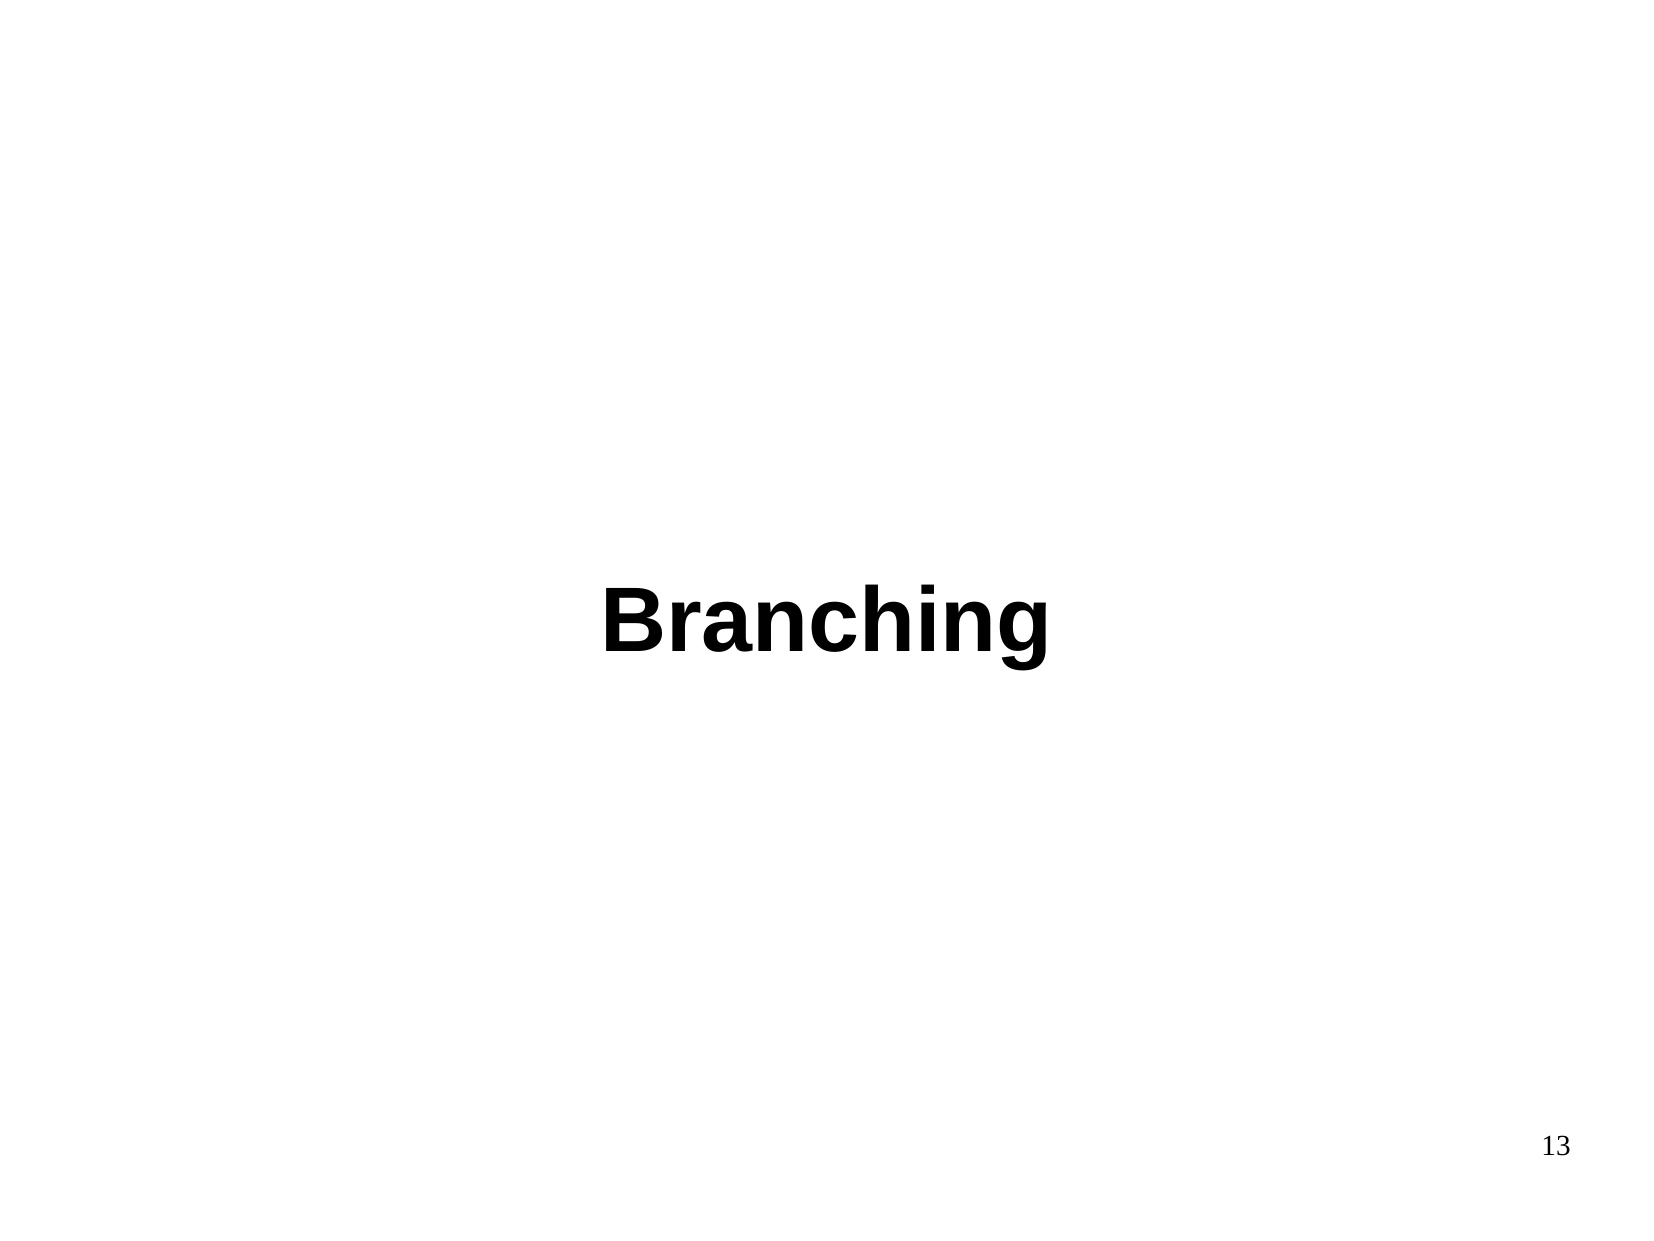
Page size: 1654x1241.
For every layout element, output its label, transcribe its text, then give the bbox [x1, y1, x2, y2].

title Branching [82, 516, 1571, 724]
